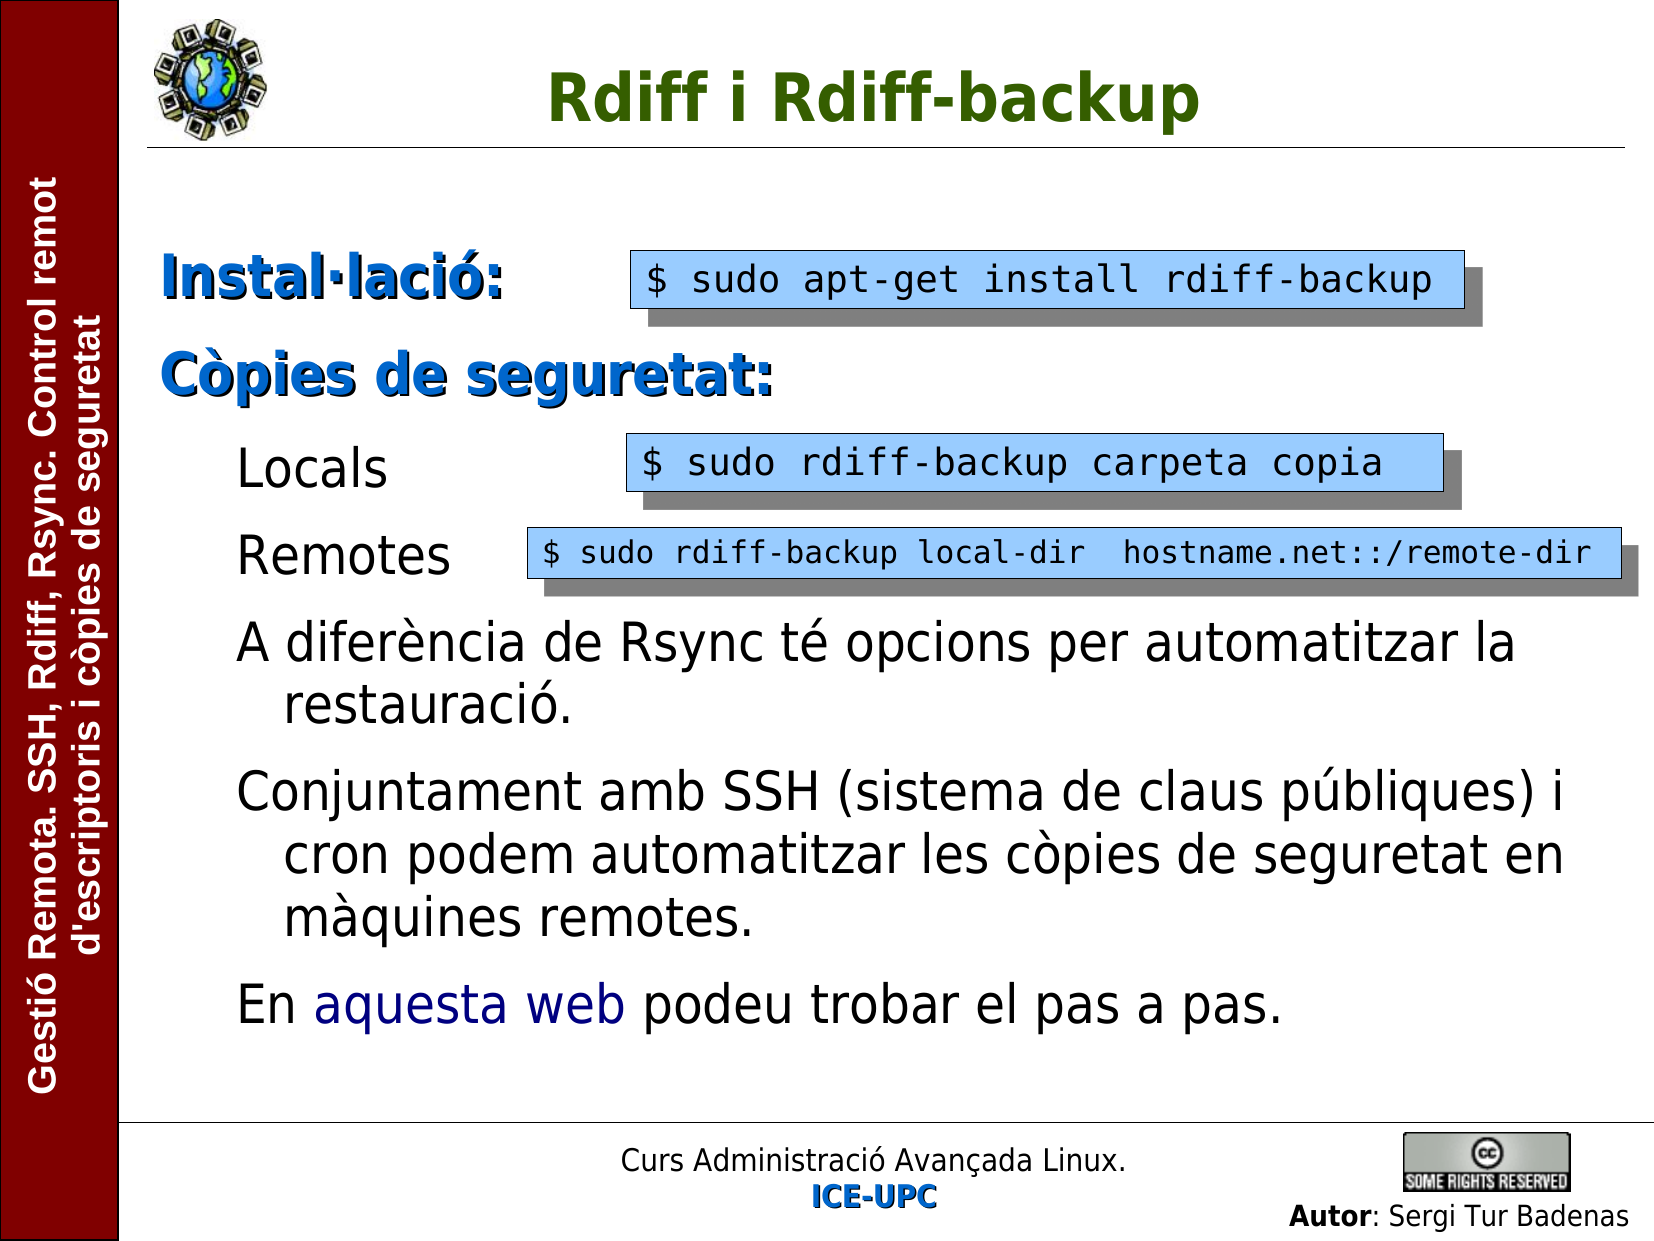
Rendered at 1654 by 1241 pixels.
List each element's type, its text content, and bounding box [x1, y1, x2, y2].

picture [1403, 1132, 1571, 1192]
text_box $ sudo rdiff-backup local-dir hostname.net::/remote-dir [527, 527, 1622, 579]
title Rdiff i Rdiff-backup [129, 56, 1619, 141]
text_box $ sudo apt-get install rdiff-backup [630, 250, 1465, 309]
text_box $ sudo rdiff-backup carpeta copia [626, 433, 1444, 492]
list Instal·lació: Còpies de seguretat: Locals Remotes A diferència de Rsync té opcions per automatitzar la restauració. Conjuntament amb SSH (sistema de claus públiques) i cron podem automatitzar les còpies de seguretat en màquines remotes. En aquesta web podeu trobar el pas a pas. [141, 242, 1630, 1078]
picture [154, 19, 268, 56]
